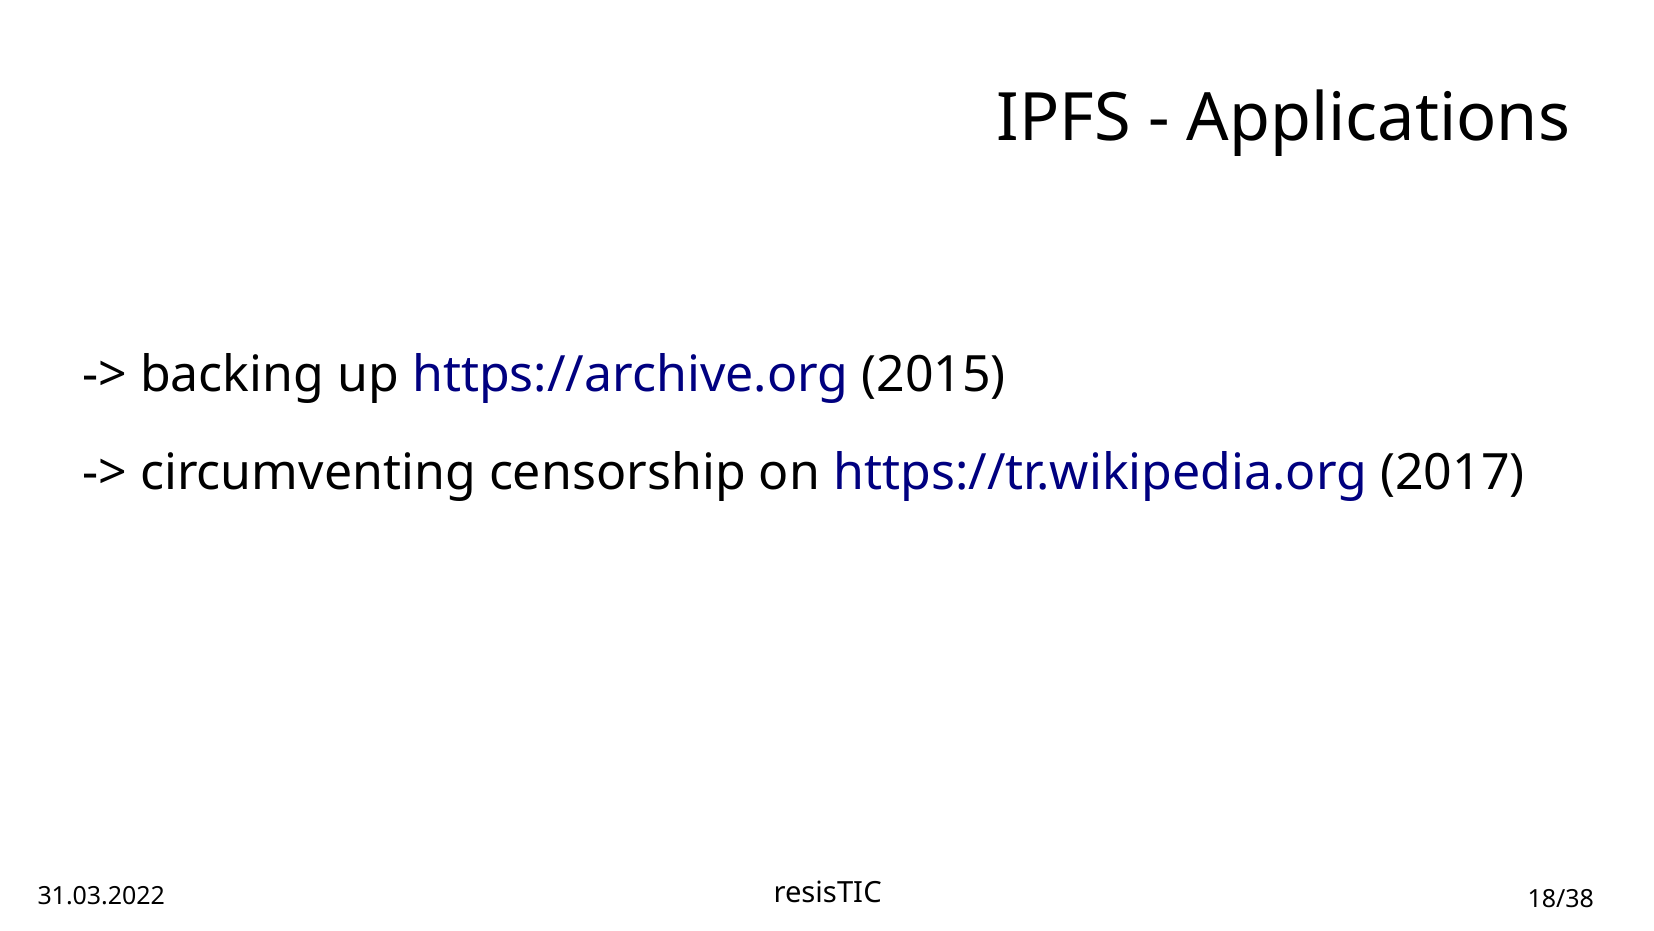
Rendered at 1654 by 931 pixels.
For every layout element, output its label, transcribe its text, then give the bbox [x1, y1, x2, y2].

list -> backing up https://archive.org (2015) -> circumventing censorship on https://tr.wikipedia.org (2017) [82, 217, 1571, 758]
title IPFS - Applications [82, 37, 1571, 193]
text_box 18/38 [1383, 873, 1609, 919]
